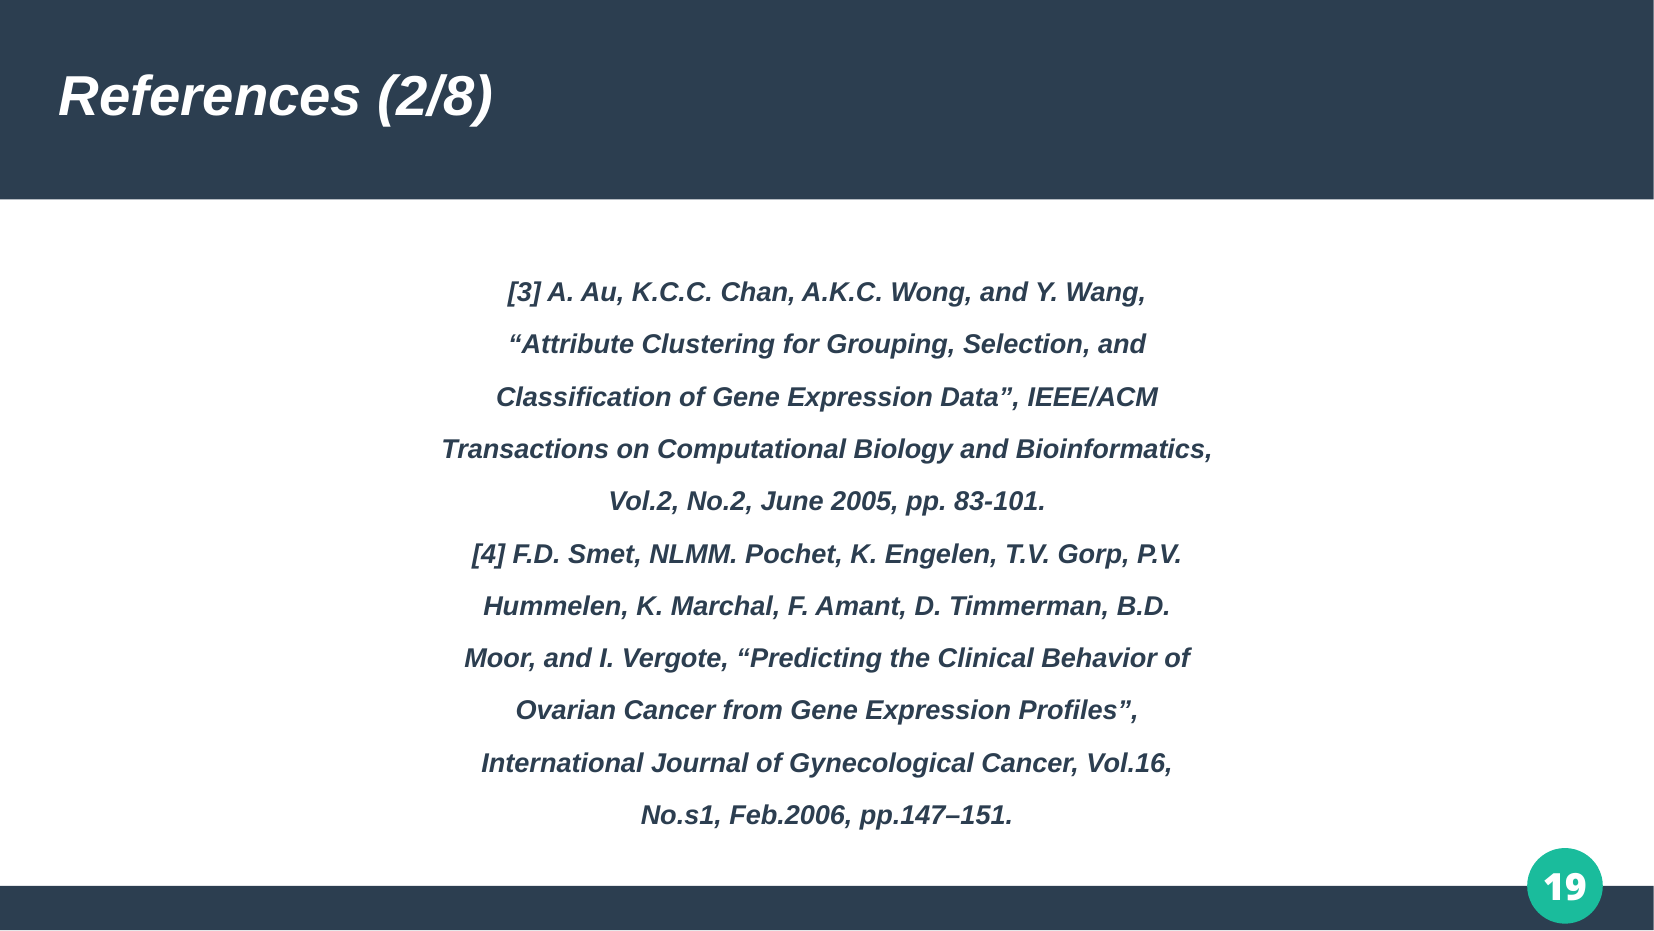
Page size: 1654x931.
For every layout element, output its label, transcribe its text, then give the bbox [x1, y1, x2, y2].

list [3] A. Au, K.C.C. Chan, A.K.C. Wong, and Y. Wang, “Attribute Clustering for Grouping, Selection, and Classification of Gene Expression Data”, IEEE/ACM Transactions on Computational Biology and Bioinformatics, Vol.2, No.2, June 2005, pp. 83-101. [4] F.D. Smet, NLMM. Pochet, K. Engelen, T.V. Gorp, P.V. Hummelen, K. Marchal, F. Amant, D. Timmerman, B.D. Moor, and I. Vergote, “Predicting the Clinical Behavior of Ovarian Cancer from Gene Expression Profiles”, International Journal of Gynecological Cancer, Vol.16, No.s1, Feb.2006, pp.147–151. [59, 243, 1595, 864]
title References (2/8) [59, 37, 1595, 156]
